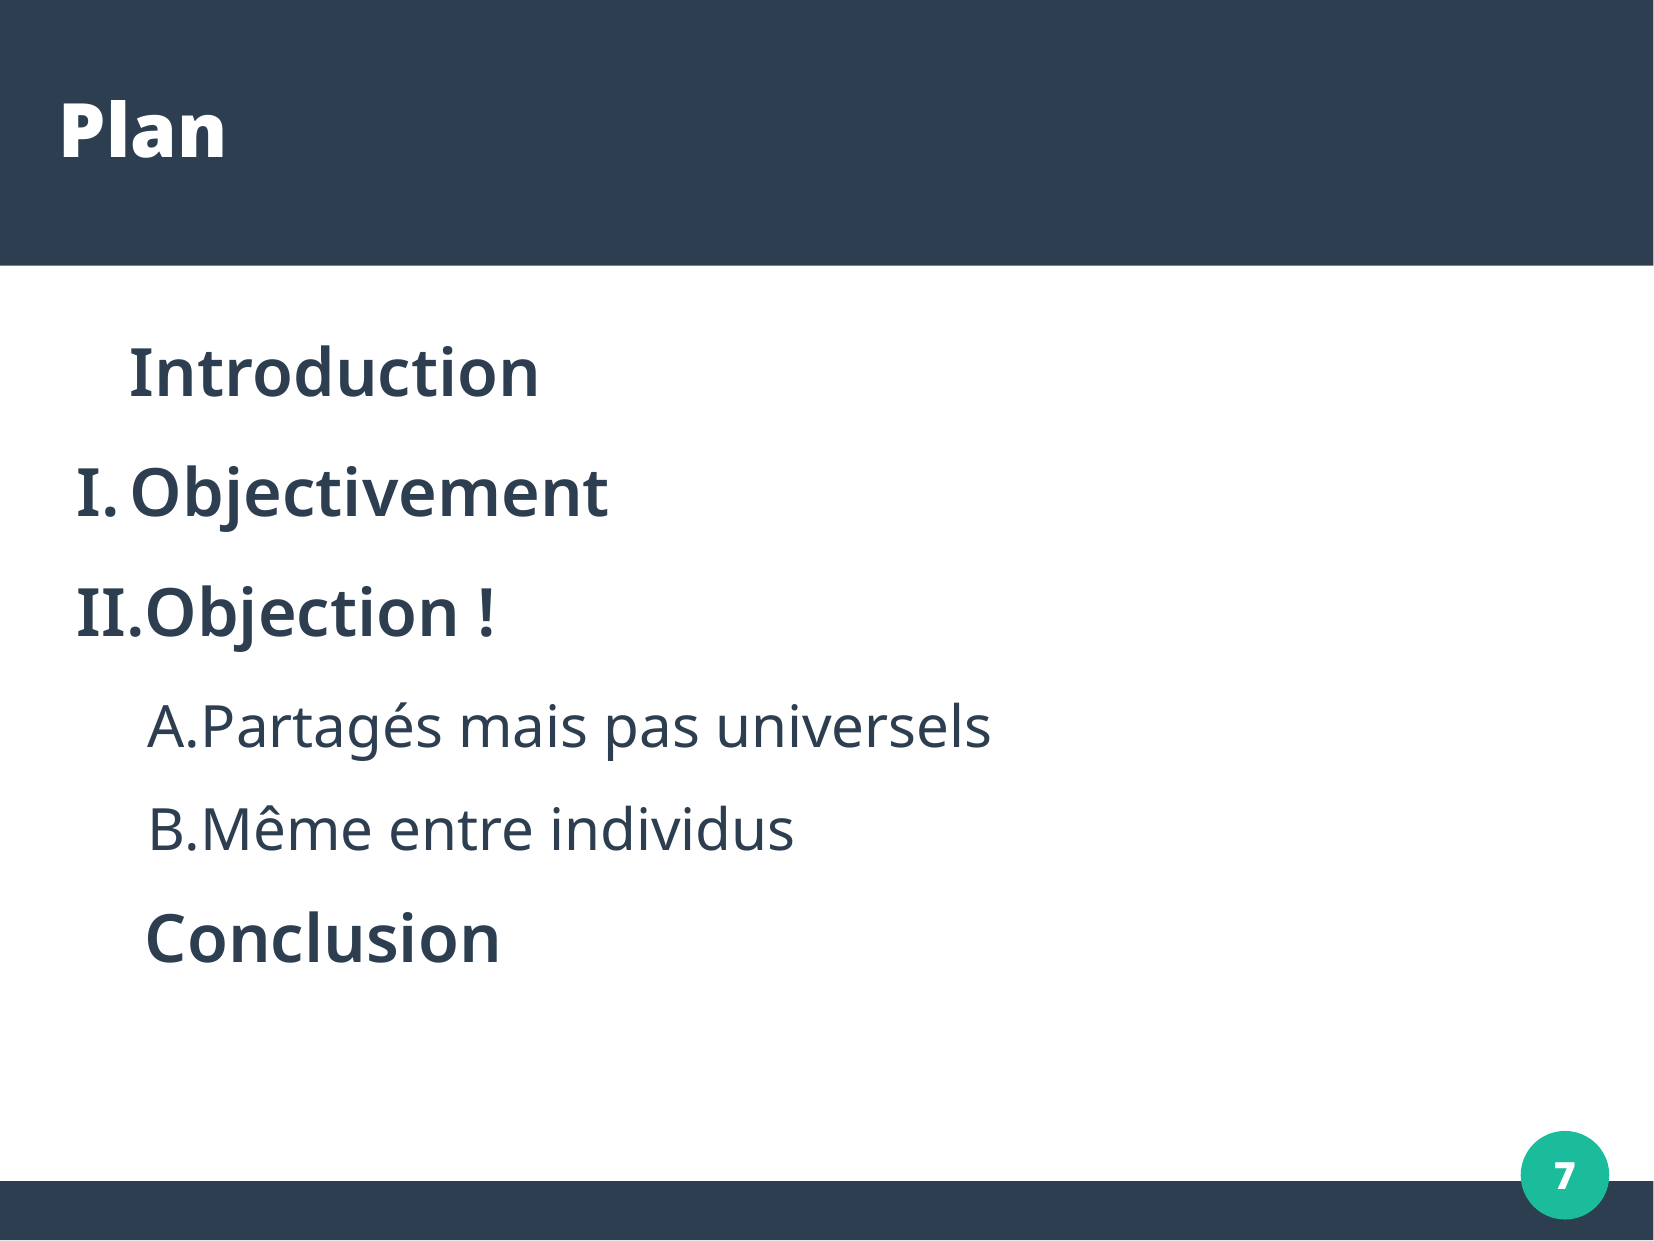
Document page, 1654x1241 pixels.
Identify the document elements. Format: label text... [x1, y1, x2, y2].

title Plan [59, 49, 1595, 207]
list Introduction Objectivement Objection ! Partagés mais pas universels Même entre individus Conclusion [59, 324, 1595, 1152]
